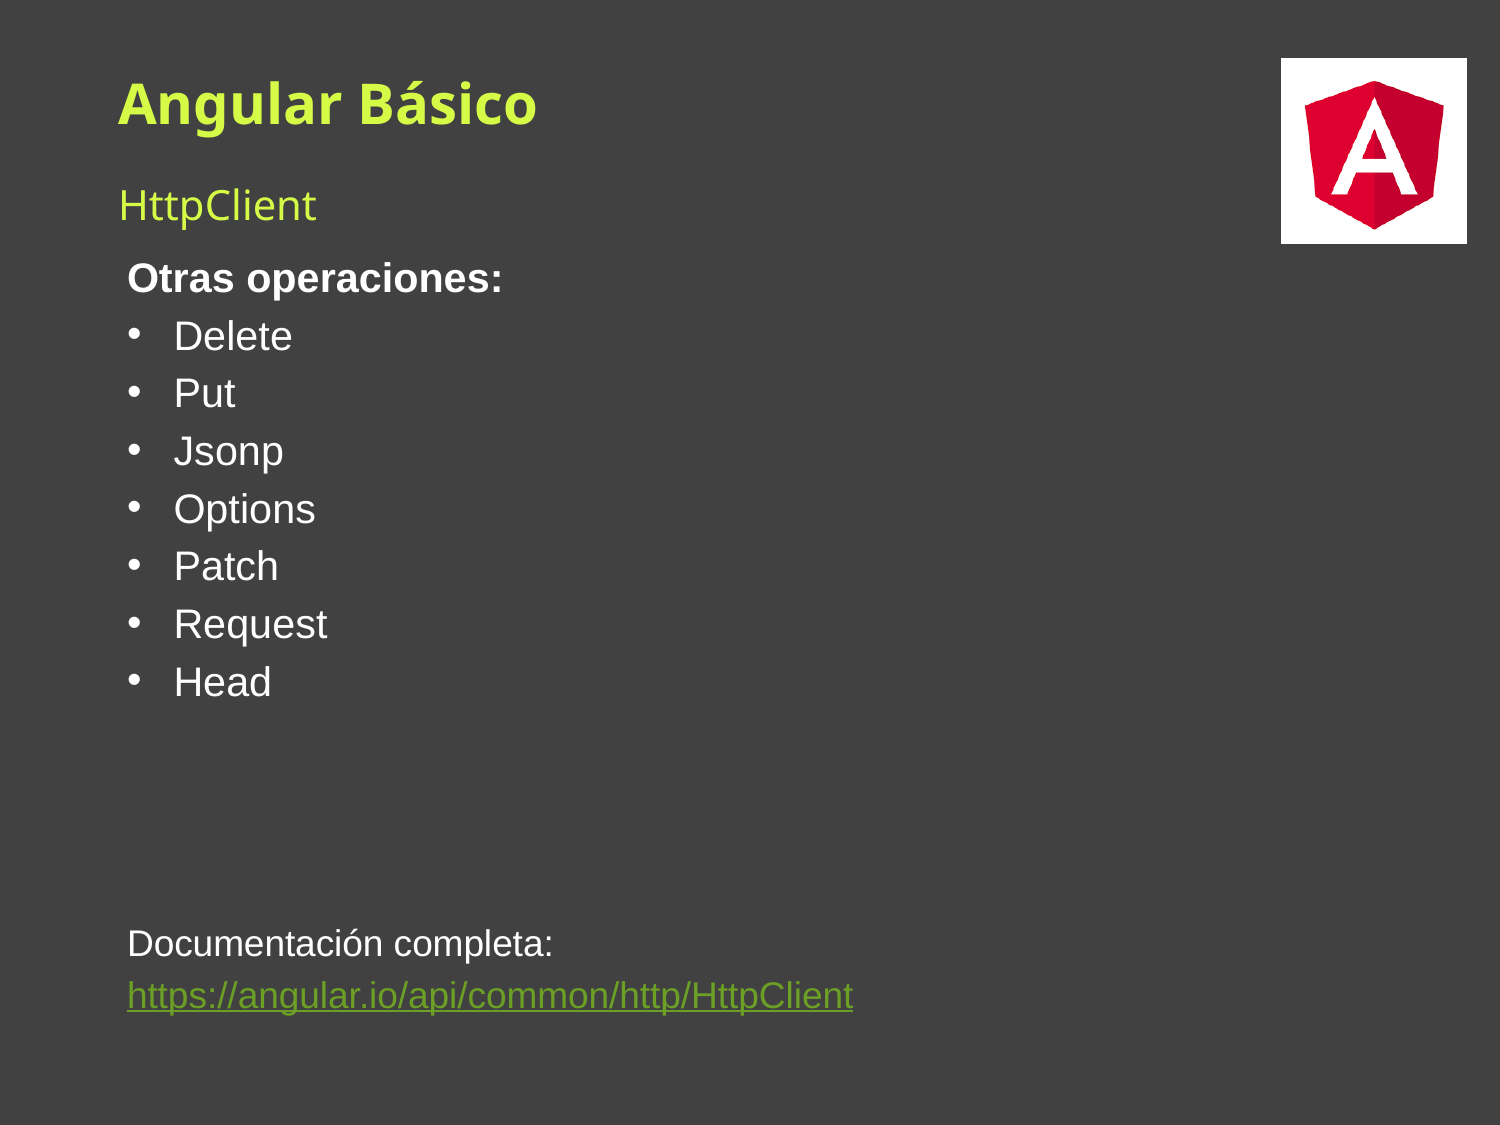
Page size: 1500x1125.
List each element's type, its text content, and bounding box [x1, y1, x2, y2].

text_box Otras operaciones: Delete Put Jsonp Options Patch Request Head Documentación completa: https://angular.io/api/common/http/HttpClient [112, 243, 1424, 1024]
picture [1281, 58, 1467, 244]
list HttpClient [103, 163, 1282, 244]
title Angular Básico [103, 59, 1282, 144]
